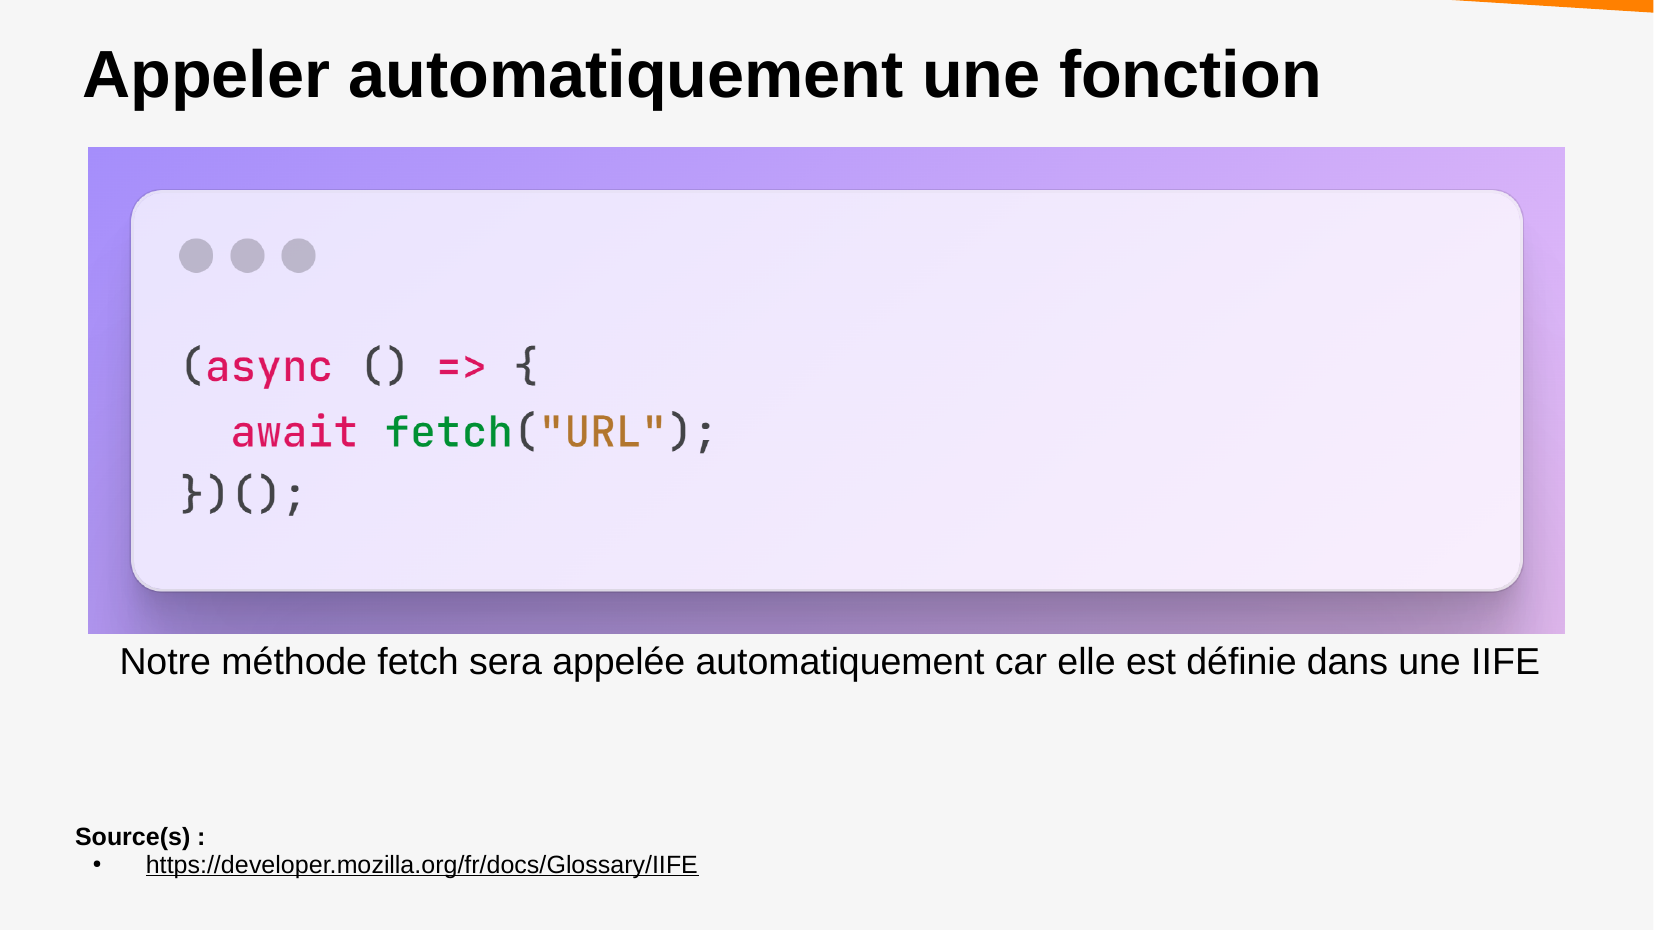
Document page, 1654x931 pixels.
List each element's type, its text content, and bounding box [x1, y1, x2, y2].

text_box [1451, 0, 1654, 13]
text_box Notre méthode fetch sera appelée automatiquement car elle est définie dans une IIFE [95, 633, 1565, 709]
title Appeler automatiquement une fonction [82, 37, 1571, 115]
text_box Source(s) : https://developer.mozilla.org/fr/docs/Glossary/IIFE [60, 814, 1546, 929]
picture [88, 147, 1565, 634]
